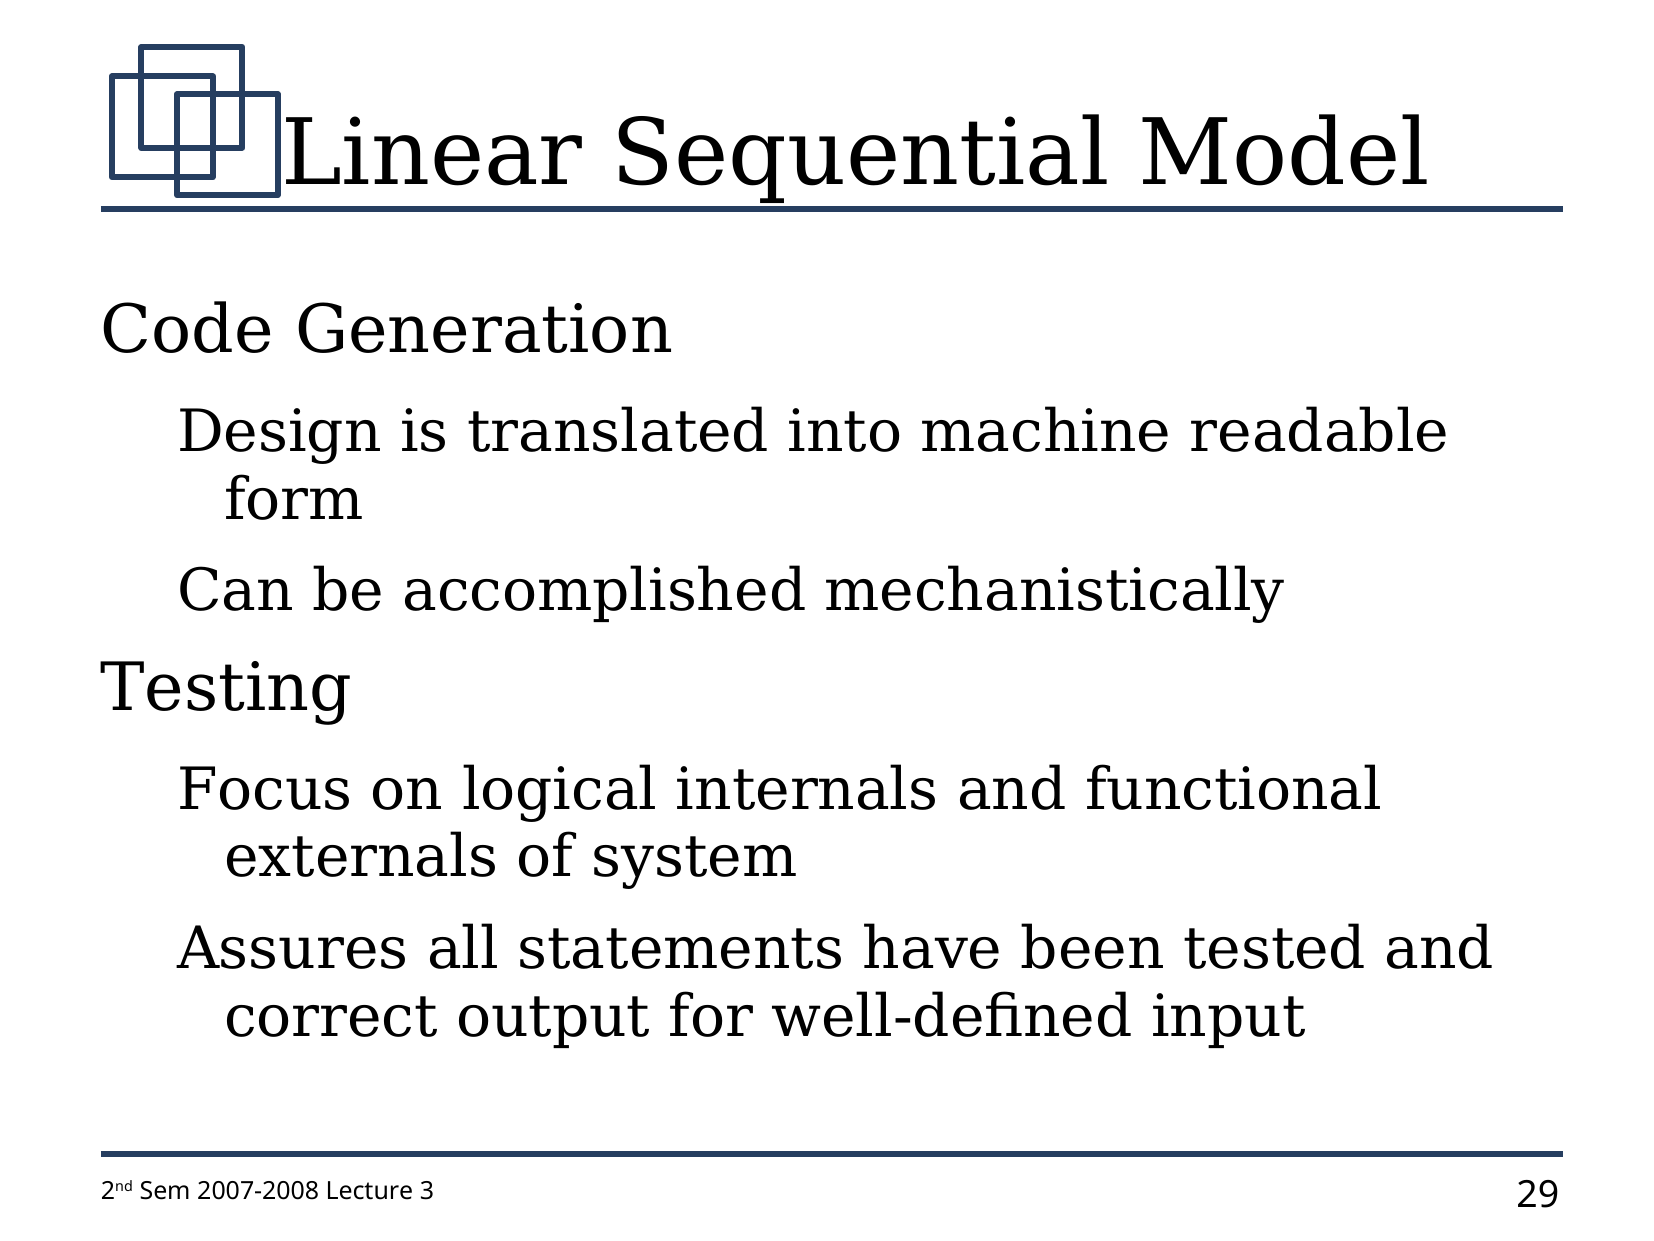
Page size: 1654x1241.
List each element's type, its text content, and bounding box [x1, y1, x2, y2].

title Linear Sequential Model [82, 49, 1571, 257]
list Code Generation Design is translated into machine readable form Can be accomplished mechanistically Testing Focus on logical internals and functional externals of system Assures all statements have been tested and correct output for well-defined input [82, 290, 1571, 1109]
